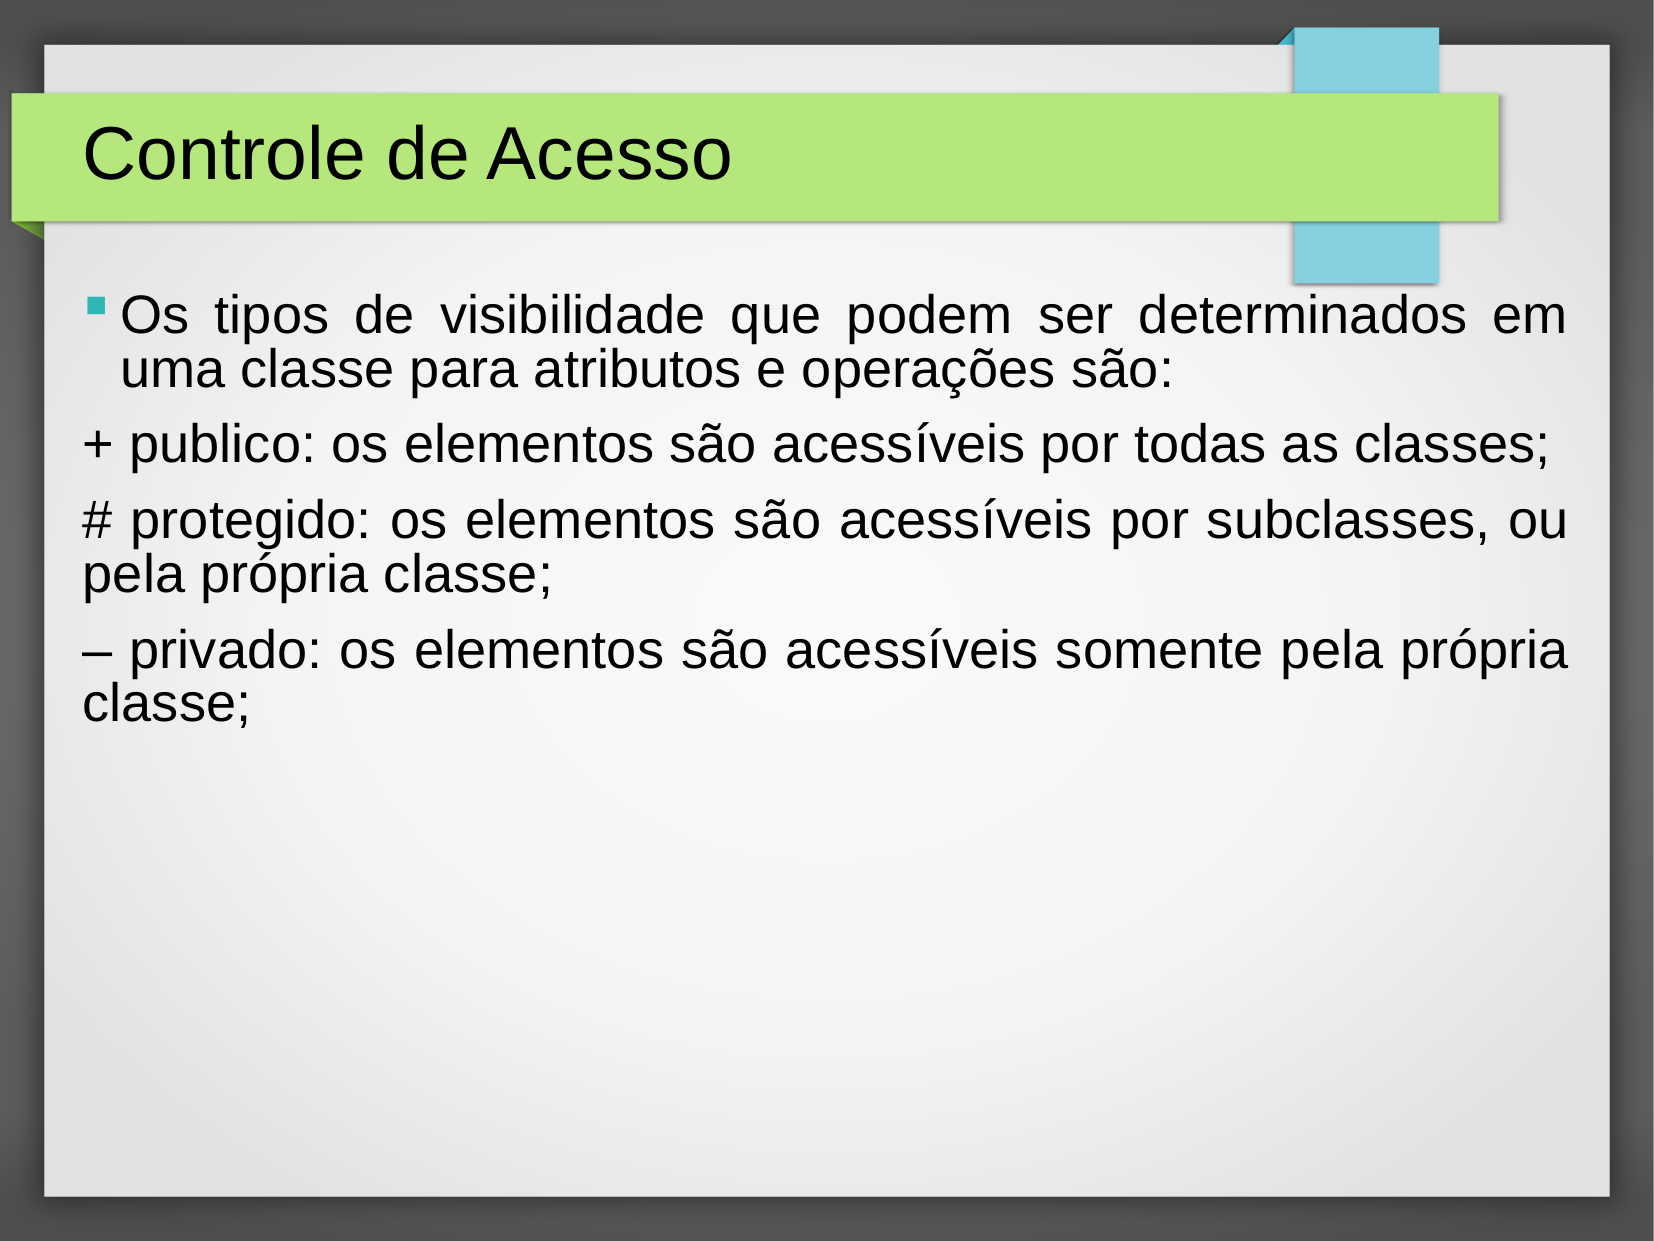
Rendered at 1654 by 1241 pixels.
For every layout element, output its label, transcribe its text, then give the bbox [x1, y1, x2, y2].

title Controle de Acesso [82, 94, 1264, 213]
picture [0, 0, 1654, 1241]
list Os tipos de visibilidade que podem ser determinados em uma classe para atributos e operações são: + publico: os elementos são acessíveis por todas as classes; # protegido: os elementos são acessíveis por subclasses, ou pela própria classe; – privado: os elementos são acessíveis somente pela própria classe; [82, 290, 1571, 1186]
